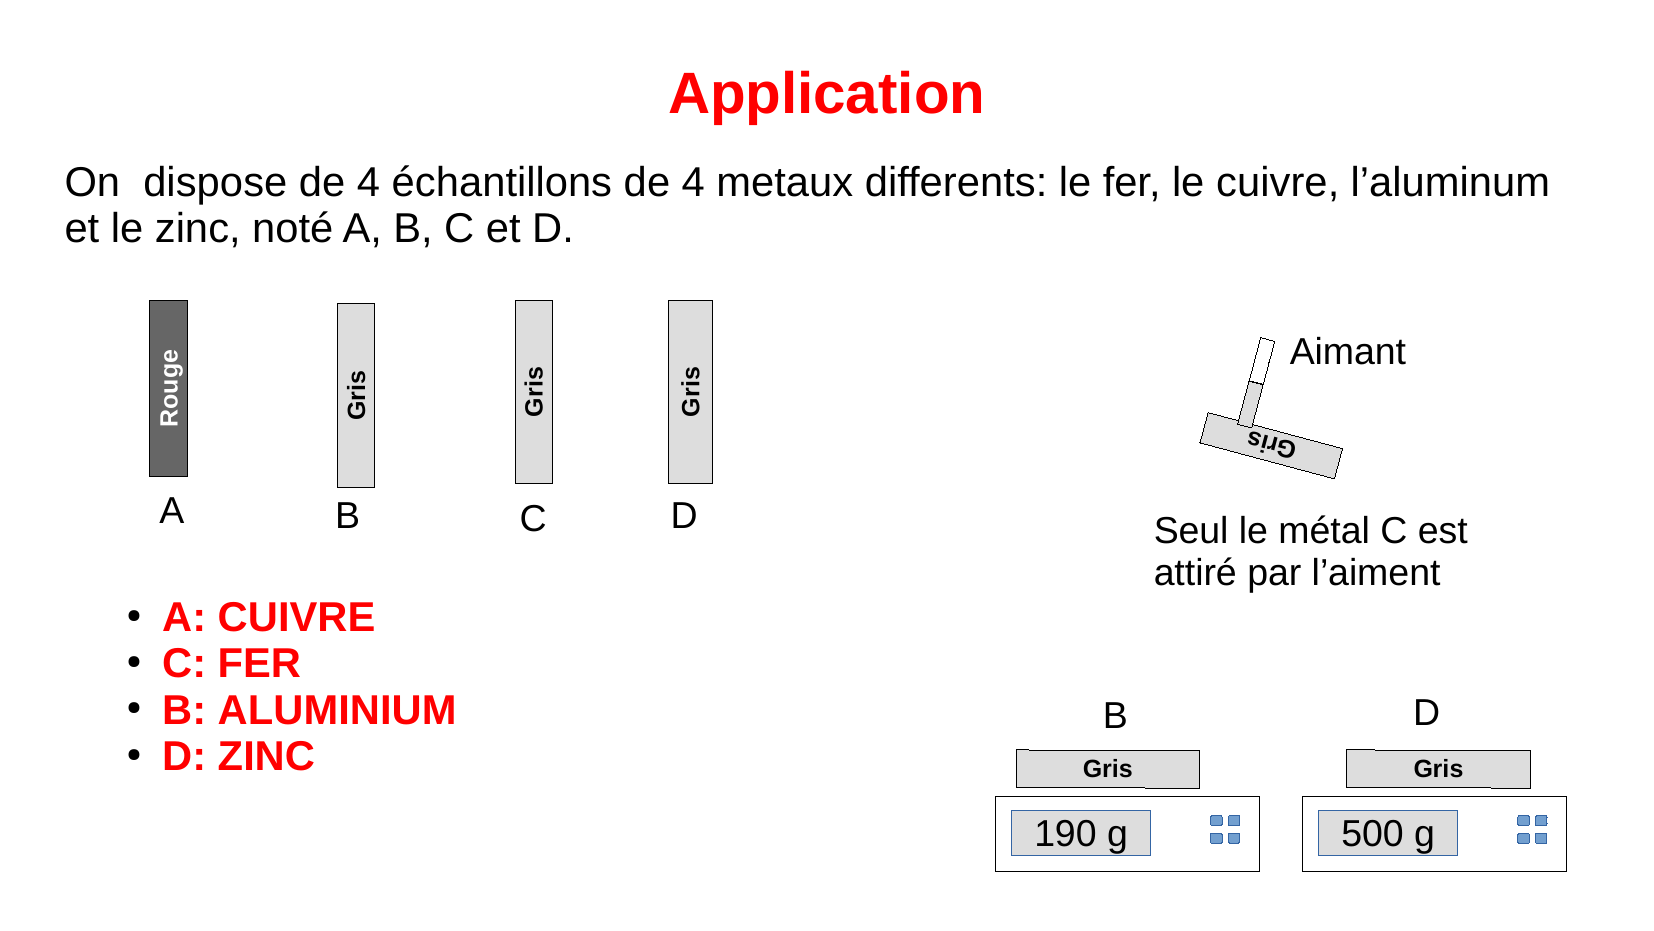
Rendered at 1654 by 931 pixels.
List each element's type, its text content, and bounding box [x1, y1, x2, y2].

text_box A: CUIVRE C: FER B: ALUMINIUM D: ZINC [111, 586, 535, 804]
text_box D [1398, 684, 1456, 742]
text_box [1228, 833, 1240, 844]
text_box Gris [515, 300, 553, 484]
text_box Aimant [1275, 322, 1422, 380]
text_box 500 g [1318, 810, 1458, 856]
text_box [1517, 815, 1530, 826]
text_box C [504, 490, 562, 548]
text_box D [655, 487, 713, 545]
text_box Rouge [149, 300, 188, 477]
text_box Gris [668, 300, 713, 484]
text_box Gris [337, 303, 375, 488]
text_box [1210, 833, 1223, 844]
text_box [1535, 833, 1547, 844]
text_box A [144, 482, 200, 539]
title Application [82, 37, 1571, 151]
text_box Seul le métal C est attiré par l’aiment [1138, 502, 1508, 601]
text_box Gris [1199, 412, 1343, 479]
text_box Gris [1346, 749, 1531, 789]
text_box Gris [1016, 749, 1200, 789]
text_box [1237, 337, 1275, 428]
text_box On dispose de 4 échantillons de 4 metaux differents: le fer, le cuivre, l’aluminum et le zinc, noté A, B, C et D. [49, 150, 1570, 271]
text_box B [320, 487, 376, 545]
text_box B [1088, 687, 1143, 744]
text_box [1517, 833, 1530, 844]
text_box 190 g [1011, 810, 1151, 856]
text_box [1210, 815, 1223, 826]
text_box [1535, 815, 1548, 826]
text_box [1228, 815, 1240, 826]
